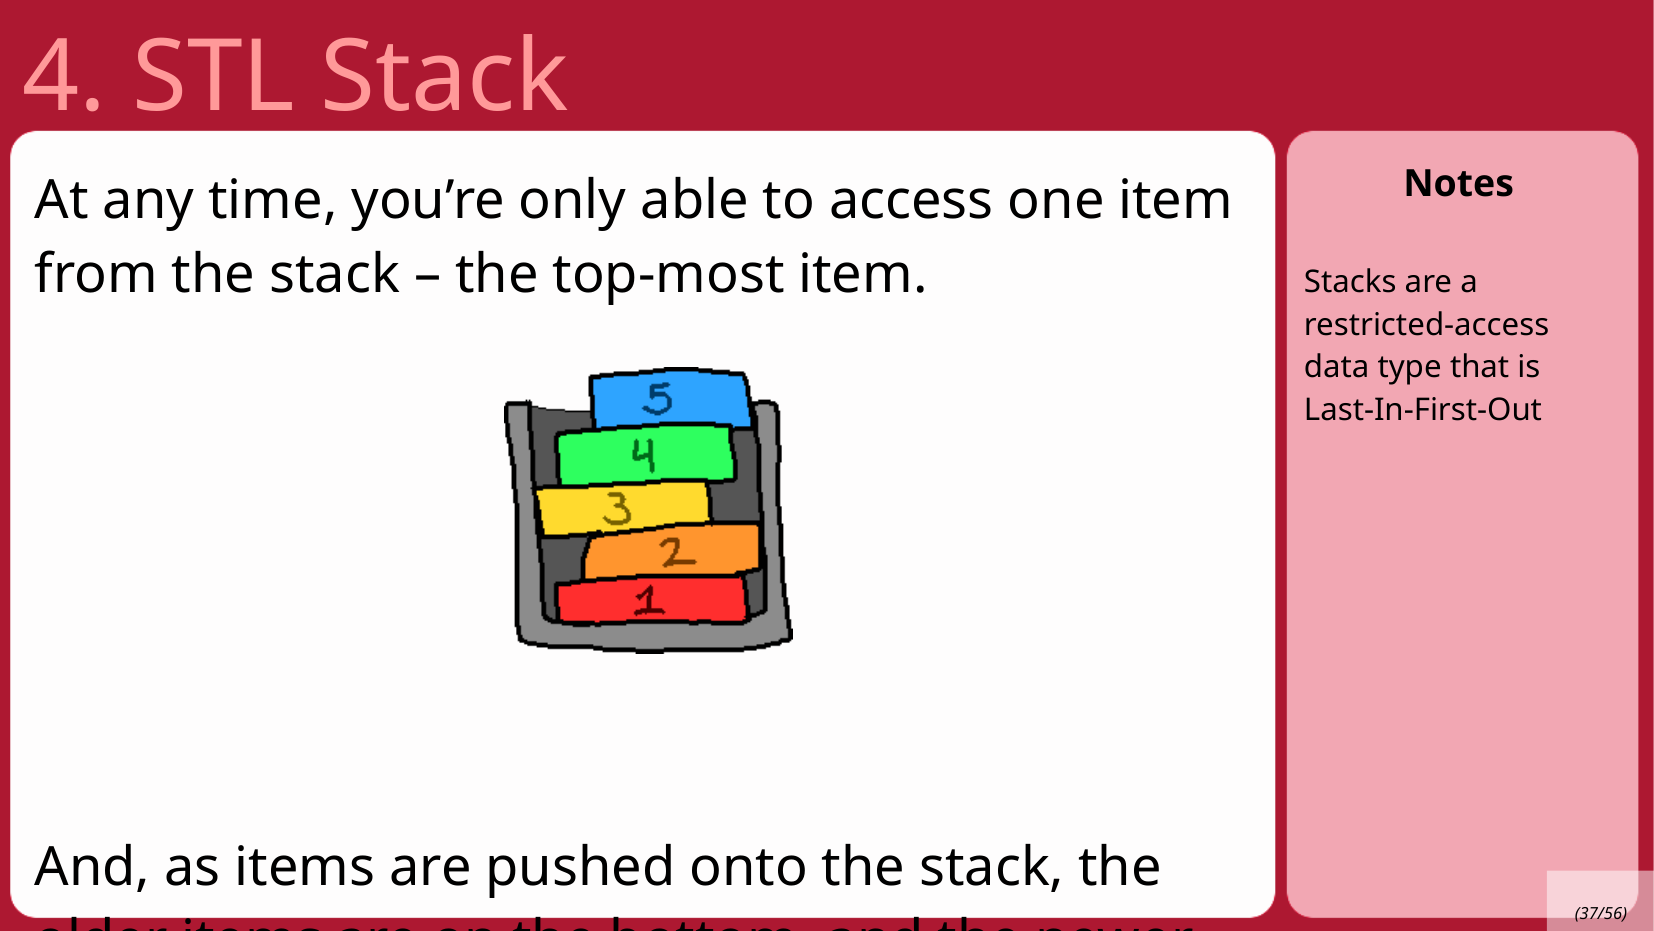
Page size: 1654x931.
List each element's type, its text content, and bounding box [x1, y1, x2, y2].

text_box (<number>/56) [1546, 877, 1654, 931]
title 4. STL Stack [22, 7, 1511, 136]
text_box Notes Stacks are a restricted-access data type that is Last-In-First-Out [1289, 149, 1629, 390]
text_box At any time, you’re only able to access one item from the stack – the top-most item. And, as items are pushed onto the stack, the older items are on the bottom, and the newer items are on the top. [34, 160, 1248, 891]
picture [0, 0, 1654, 931]
